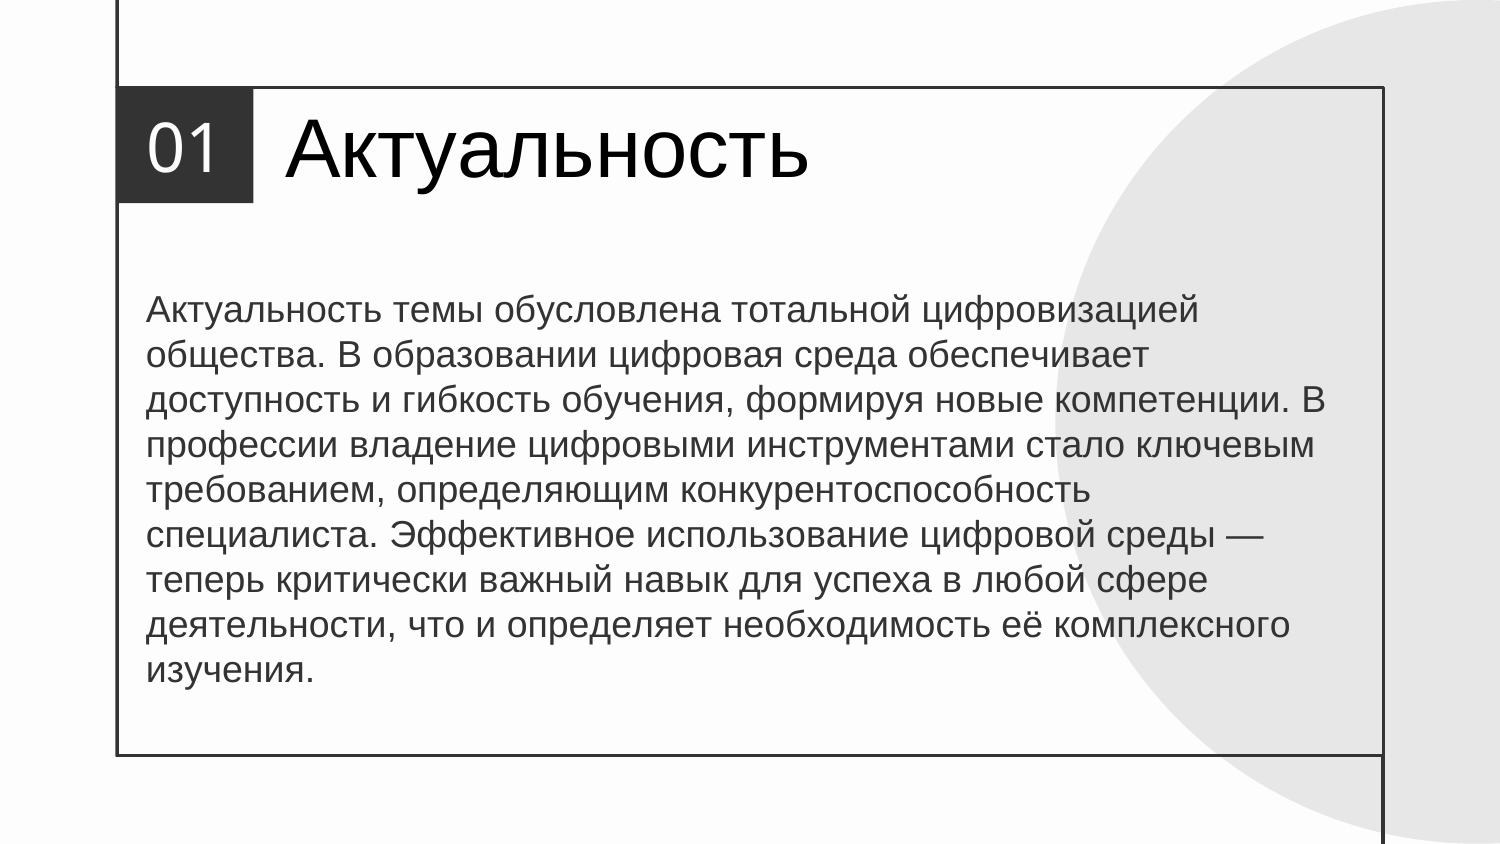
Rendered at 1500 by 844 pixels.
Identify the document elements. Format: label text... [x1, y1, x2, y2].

title 01 [118, 87, 254, 204]
text_box Актуальность [270, 87, 841, 204]
title Актуальность темы обусловлена тотальной цифровизацией общества. В образовании цифровая среда обеспечивает доступность и гибкость обучения, формируя новые компетенции. В профессии владение цифровыми инструментами стало ключевым требованием, определяющим конкурентоспособность специалиста. Эффективное использование цифровой среды — теперь критически важный навык для успеха в любой сфере деятельности, что и определяет необходимость её комплексного изучения. [130, 275, 1347, 700]
